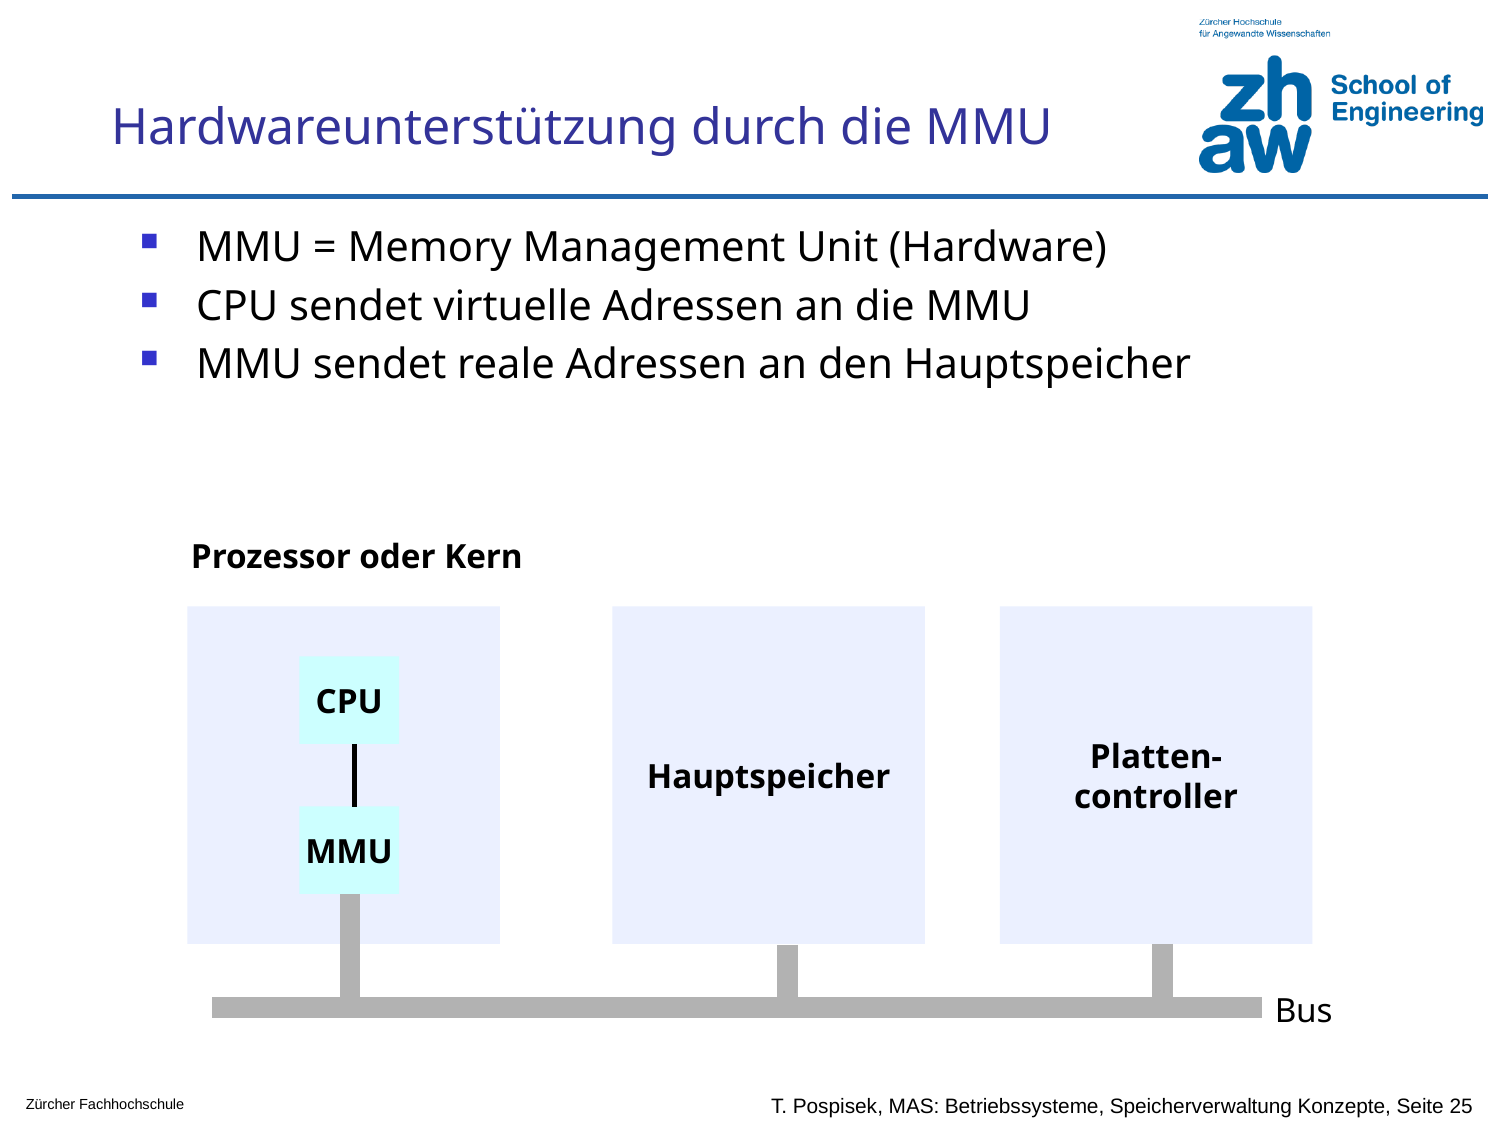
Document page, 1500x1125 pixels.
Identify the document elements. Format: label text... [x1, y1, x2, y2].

text_box Platten- controller [999, 606, 1313, 944]
text_box Prozessor oder Kern [175, 528, 539, 583]
title Hardwareunterstützung durch die MMU [96, 50, 1375, 163]
text_box CPU [299, 656, 400, 744]
picture [1199, 19, 1483, 173]
text_box Bus [1260, 982, 1348, 1037]
text_box MMU [299, 806, 400, 894]
text_box Hauptspeicher [612, 606, 925, 944]
list MMU = Memory Management Unit (Hardware) CPU sendet virtuelle Adressen an die MMU MMU sendet reale Adressen an den Hauptspeicher [125, 212, 1338, 463]
text_box [187, 606, 500, 944]
